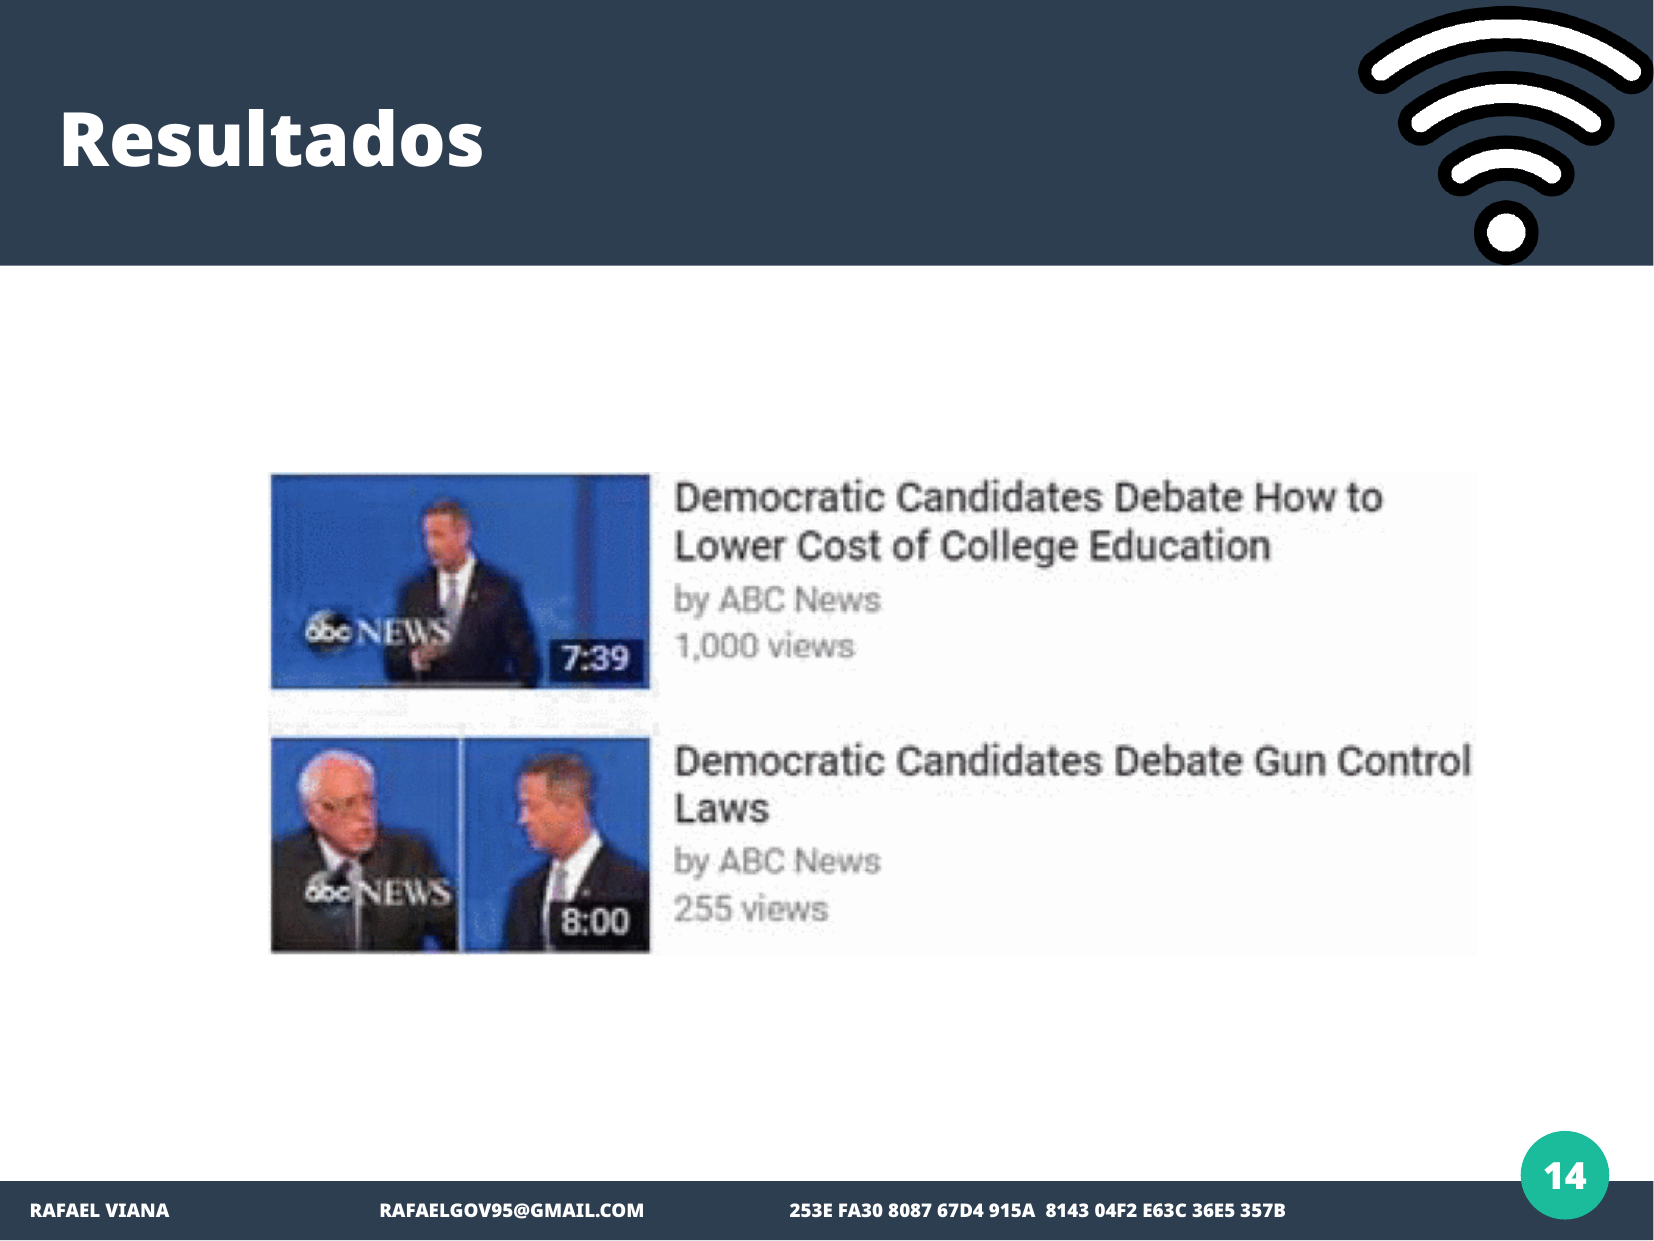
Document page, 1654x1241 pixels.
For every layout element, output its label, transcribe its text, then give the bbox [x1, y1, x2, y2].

list [59, 324, 1595, 1152]
text_box RAFAEL VIANA RAFAELGOV95@GMAIL.COM 253E FA30 8087 67D4 915A 8143 04F2 E63C 36E5 357B [29, 1181, 1654, 1241]
title Resultados [59, 59, 1358, 217]
picture [268, 472, 1477, 956]
picture [1358, 0, 1654, 283]
